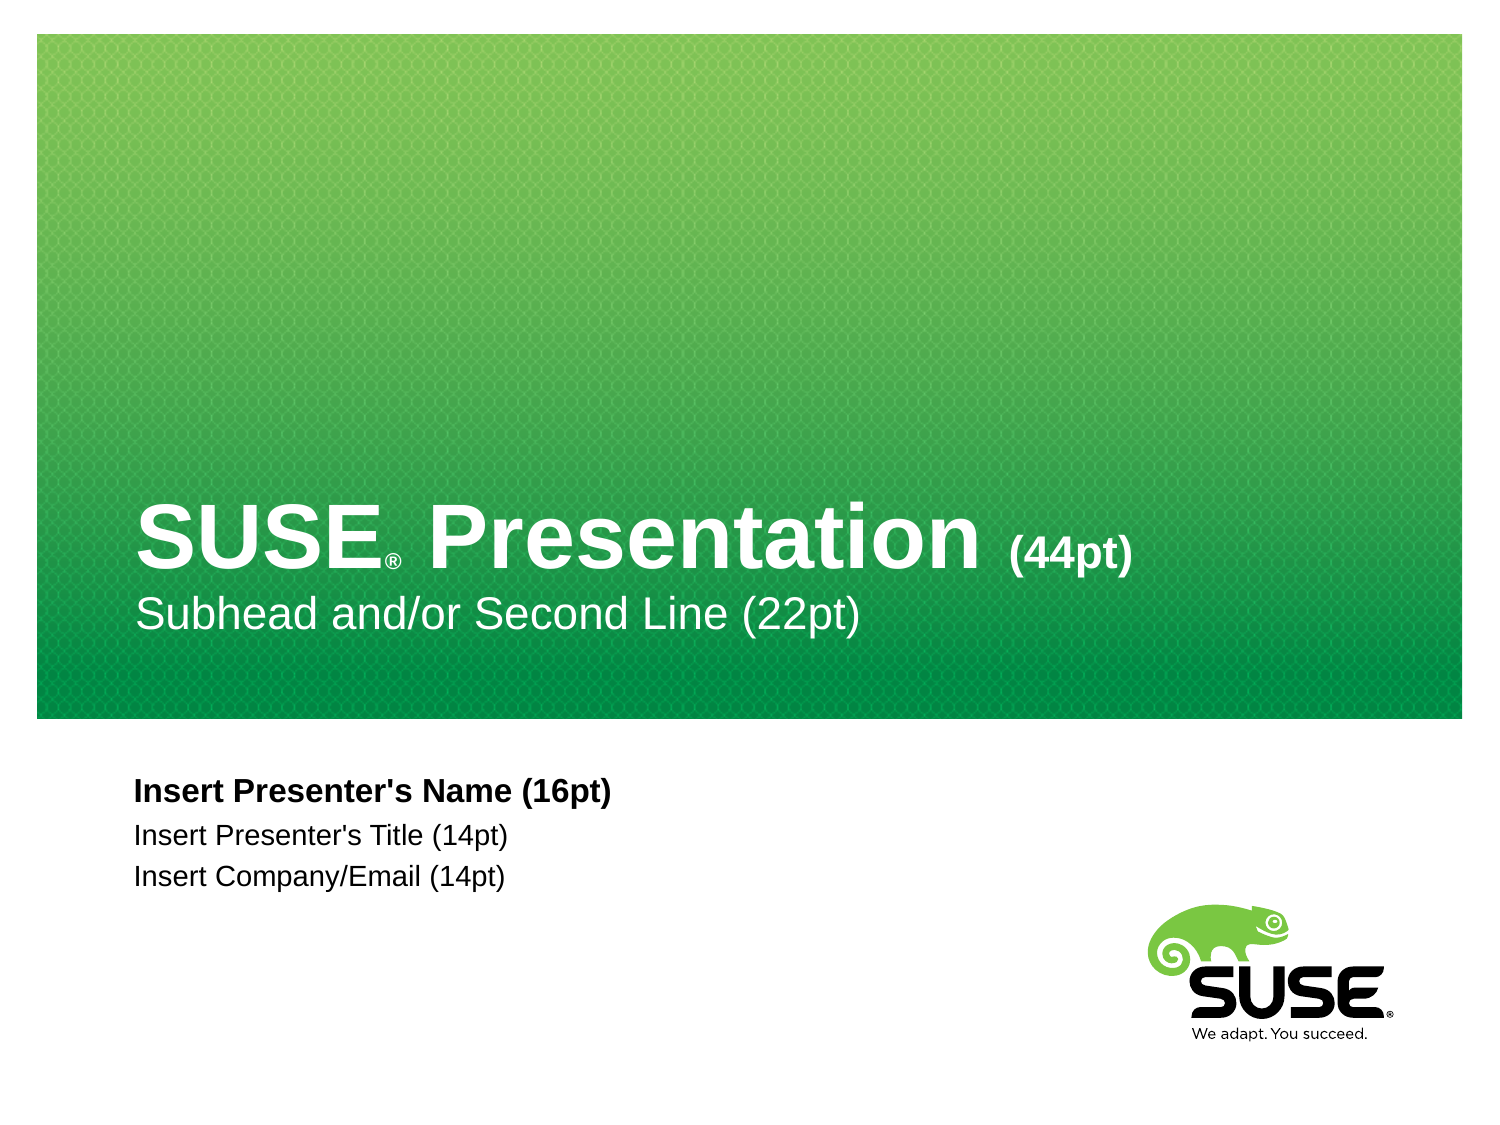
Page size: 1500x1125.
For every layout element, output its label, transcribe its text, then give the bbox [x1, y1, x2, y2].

title SUSE® Presentation (44pt) Subhead and/or Second Line (22pt) [135, 388, 1409, 640]
picture [37, 34, 1463, 719]
subtitle Insert Presenter's Name (16pt) Insert Presenter's Title (14pt) Insert Company/Email (14pt) [133, 772, 758, 969]
